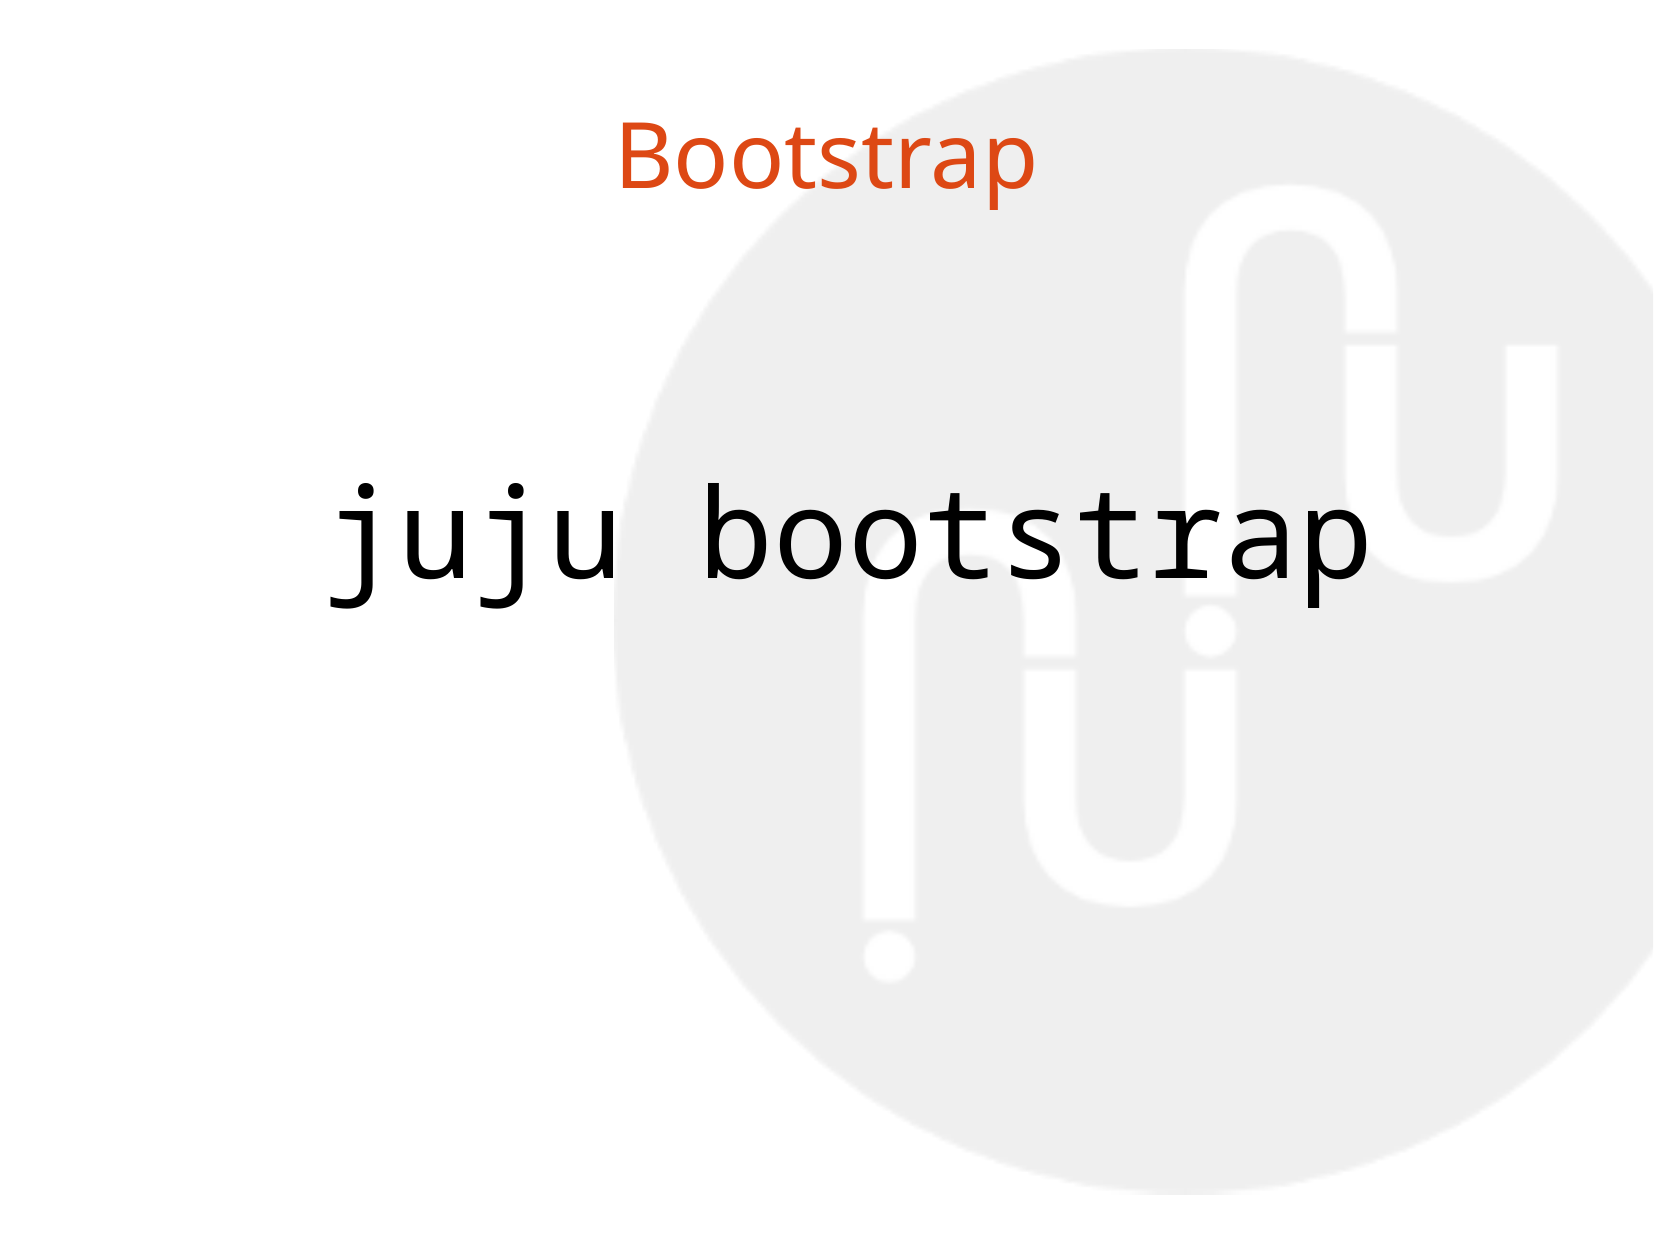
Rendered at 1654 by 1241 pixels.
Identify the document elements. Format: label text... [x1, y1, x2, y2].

subtitle juju bootstrap [82, 49, 1571, 1010]
picture [614, 49, 1654, 1195]
